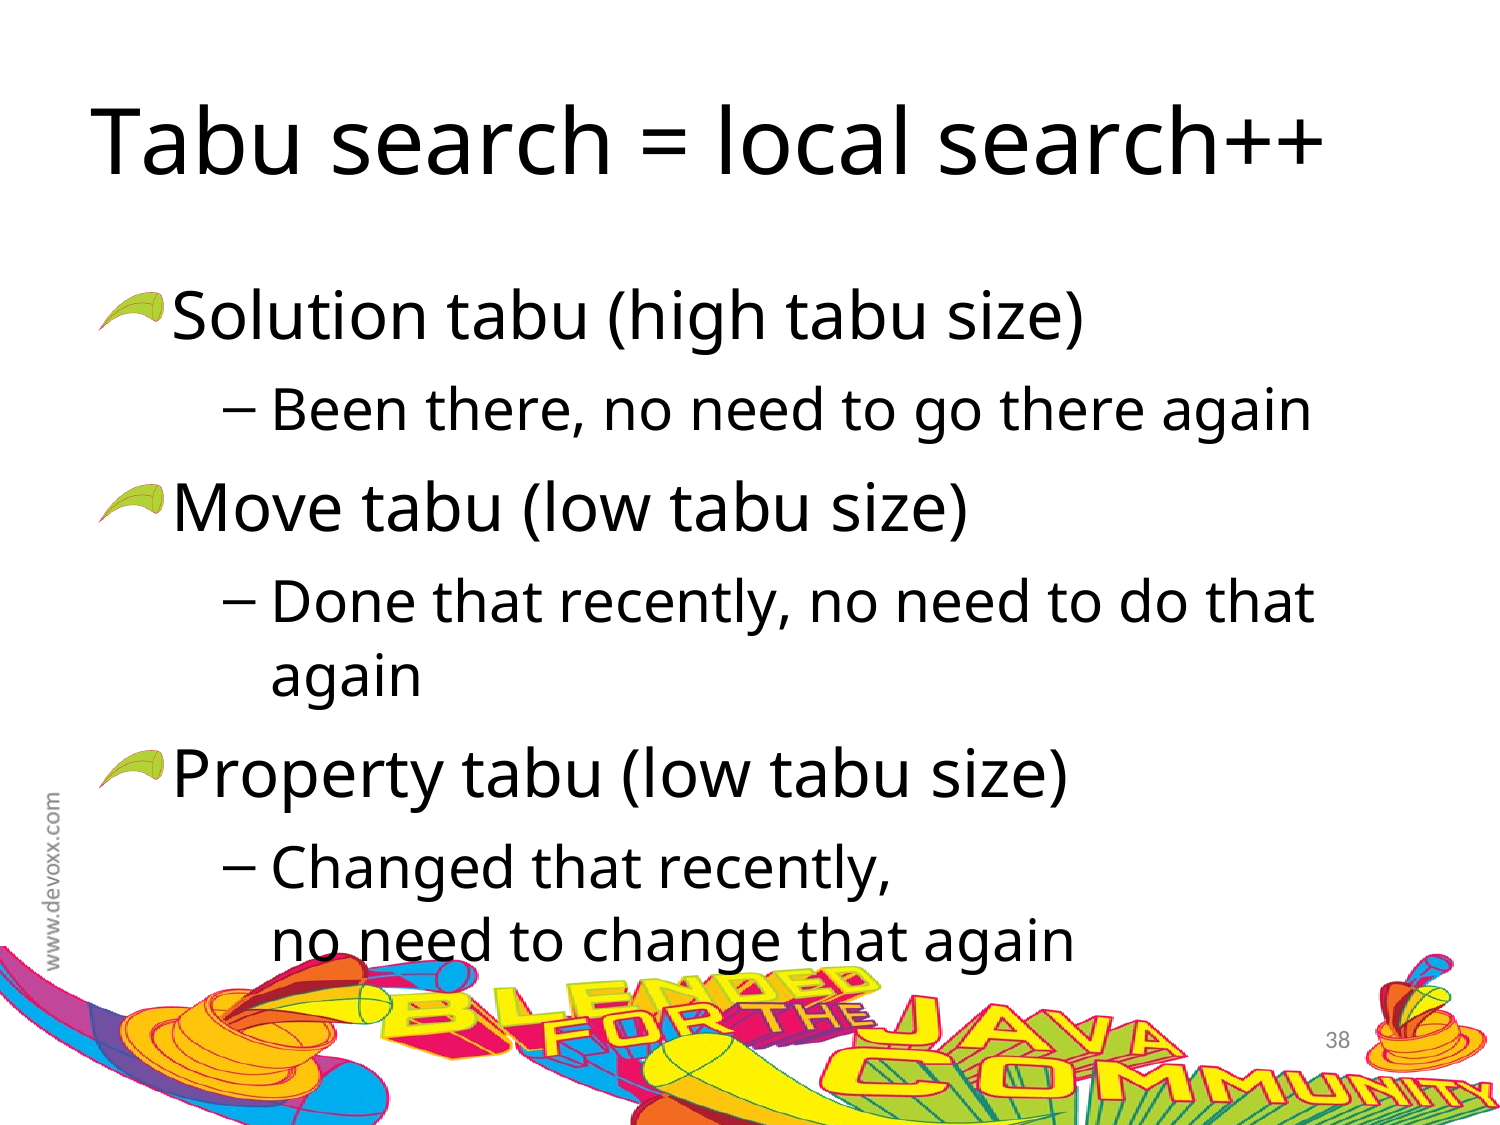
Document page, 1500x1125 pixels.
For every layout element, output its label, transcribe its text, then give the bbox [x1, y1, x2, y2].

picture [965, 946, 982, 957]
picture [653, 946, 668, 957]
picture [862, 946, 877, 957]
picture [1000, 946, 1015, 957]
title Tabu search = local search++ [75, 45, 1426, 233]
picture [467, 946, 484, 957]
list Solution tabu (high tabu size) Been there, no need to go there again Move tabu (low tabu size) Done that recently, no need to do that again Property tabu (low tabu size) Changed that recently, no need to change that again [75, 262, 1463, 890]
picture [0, 757, 1500, 1125]
picture [539, 946, 557, 957]
picture [315, 946, 333, 957]
picture [722, 946, 739, 957]
picture [931, 946, 946, 957]
